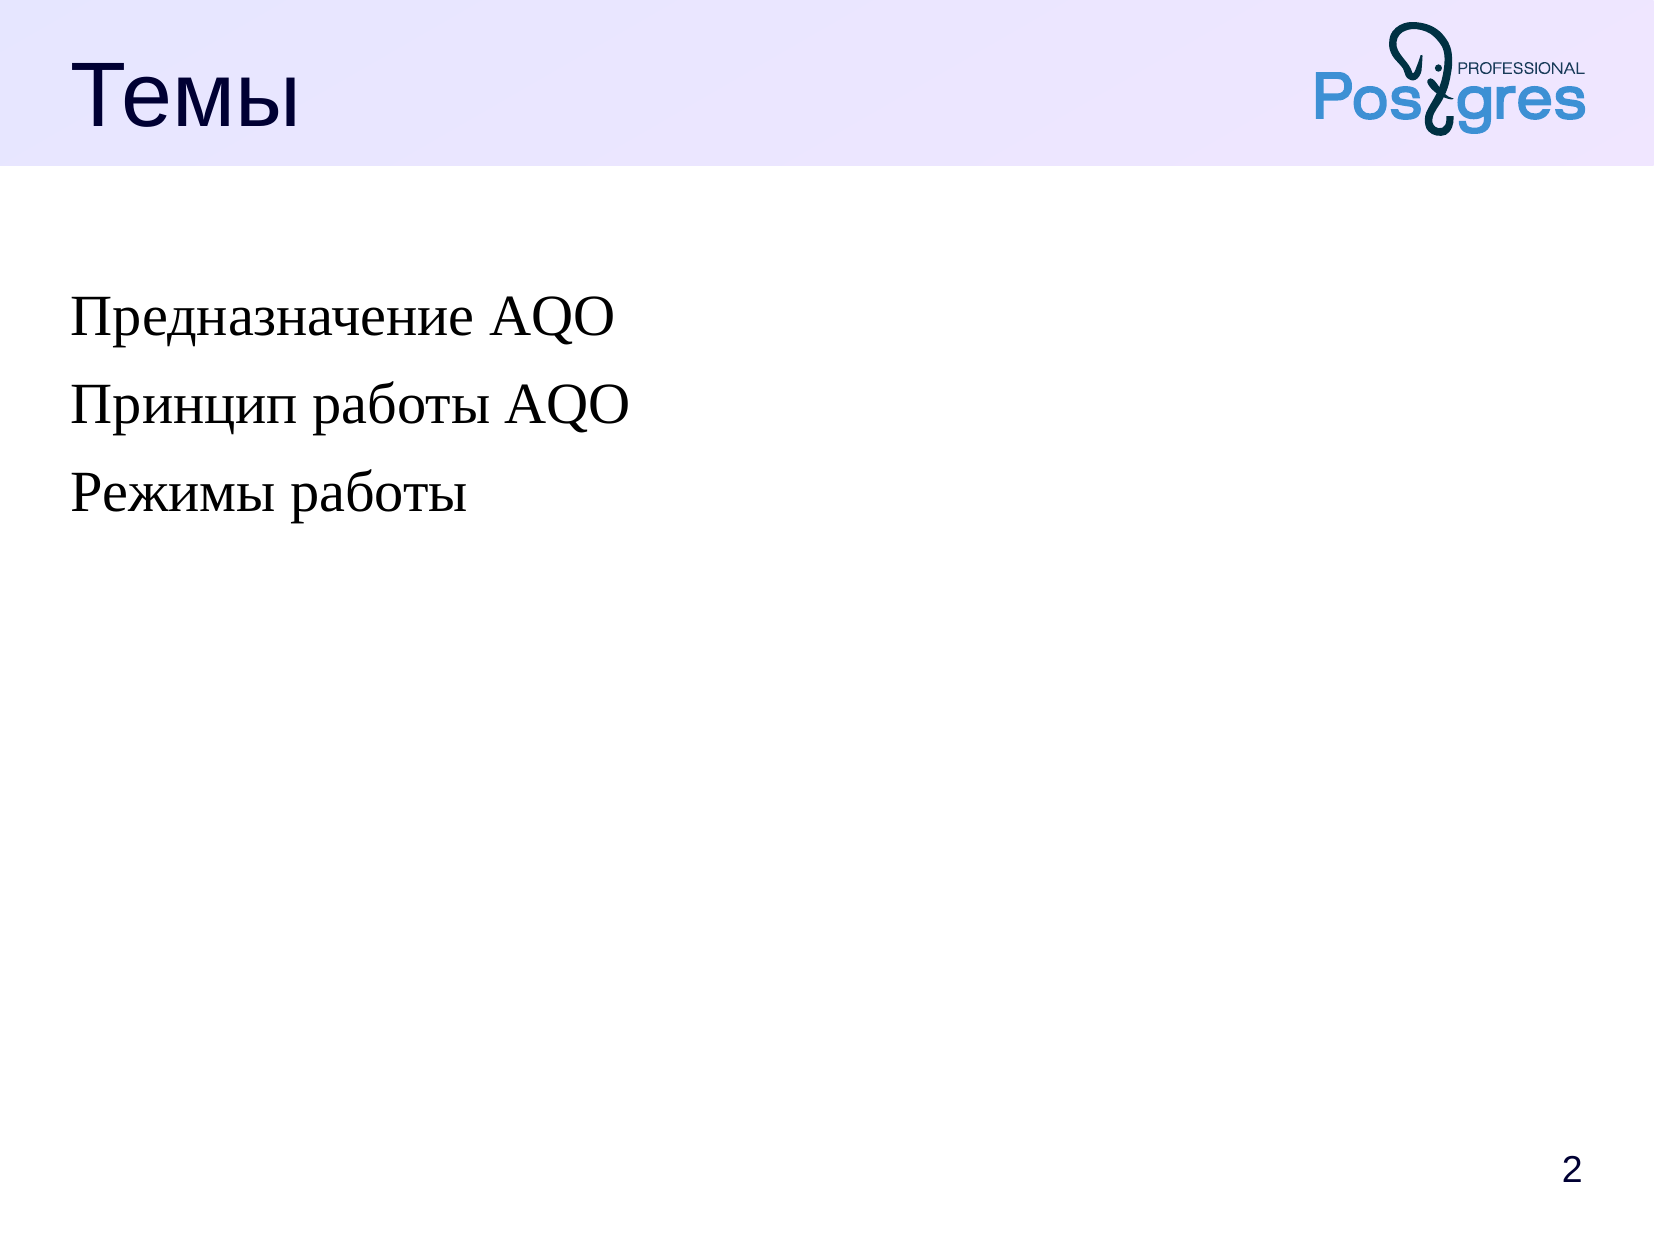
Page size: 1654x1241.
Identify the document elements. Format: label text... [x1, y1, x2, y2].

title Темы [70, 43, 1241, 147]
list Предназначение AQO Принцип работы AQO Режимы работы [70, 283, 1583, 1134]
